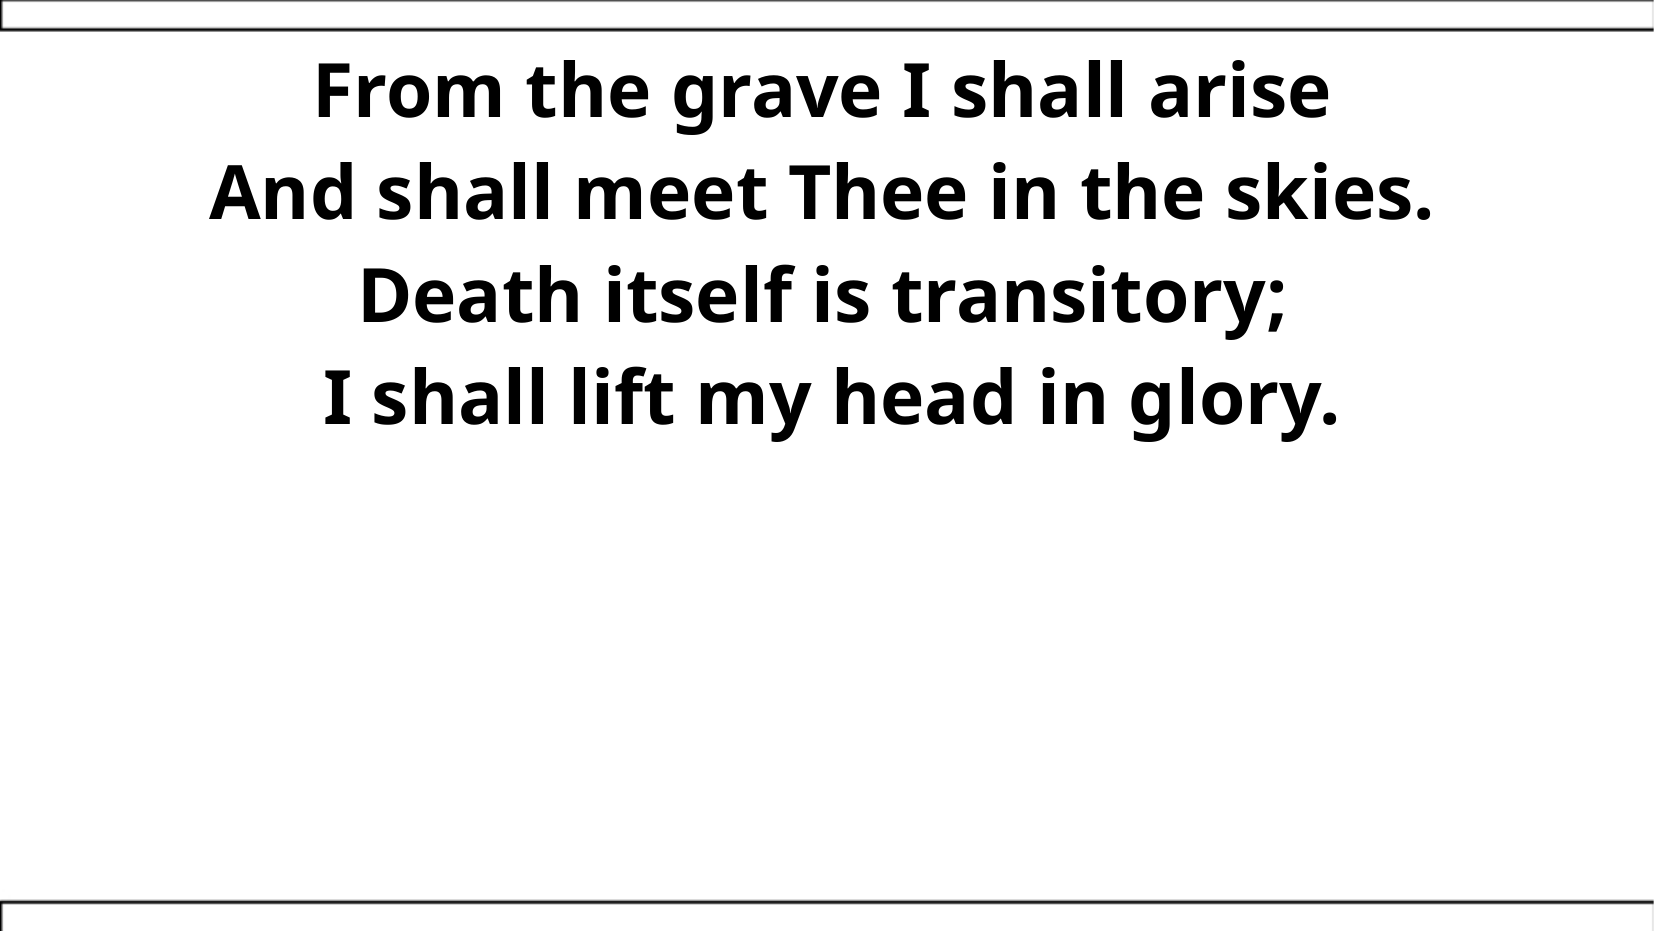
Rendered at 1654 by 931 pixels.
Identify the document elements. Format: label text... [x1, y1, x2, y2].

picture [0, 0, 1654, 931]
text_box From the grave I shall arise And shall meet Thee in the skies. Death itself is transitory; I shall lift my head in glory. [105, 30, 1561, 445]
